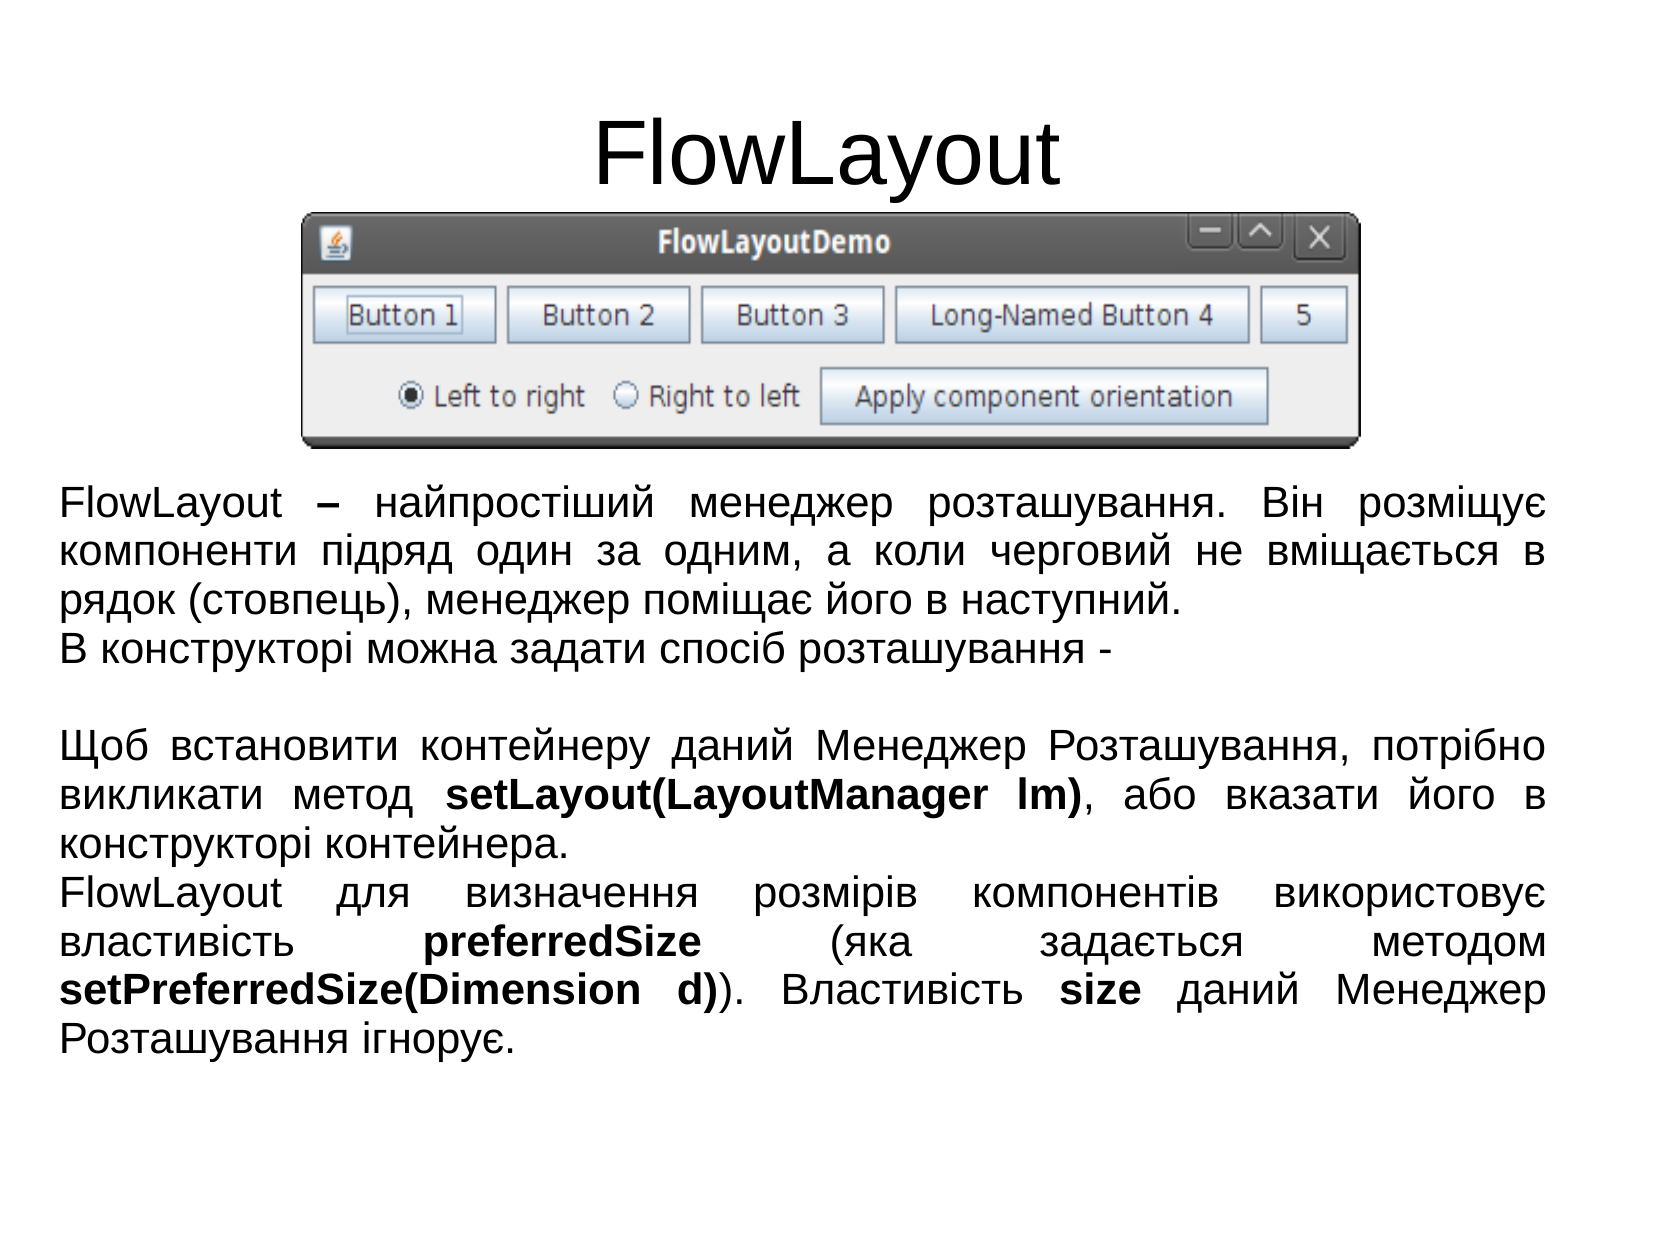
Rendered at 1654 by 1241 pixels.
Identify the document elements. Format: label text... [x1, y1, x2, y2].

picture [301, 212, 1361, 449]
subtitle FlowLayout – найпростіший менеджер розташування. Він розміщує компоненти підряд один за одним, а коли черговий не вміщається в рядок (стовпець), менеджер поміщає його в наступний. В конструкторі можна задати спосіб розташування - Щоб встановити контейнеру даний Менеджер Розташування, потрібно викликати метод setLayout(LayoutManager lm), або вказати його в конструкторі контейнера. FlowLayout для визначення розмірів компонентів використовує властивість preferredSize (яка задається методом setPreferredSize(Dimension d)). Властивість size даний Менеджер Розташування ігнорує. [59, 336, 1548, 1156]
title FlowLayout [82, 49, 1571, 257]
